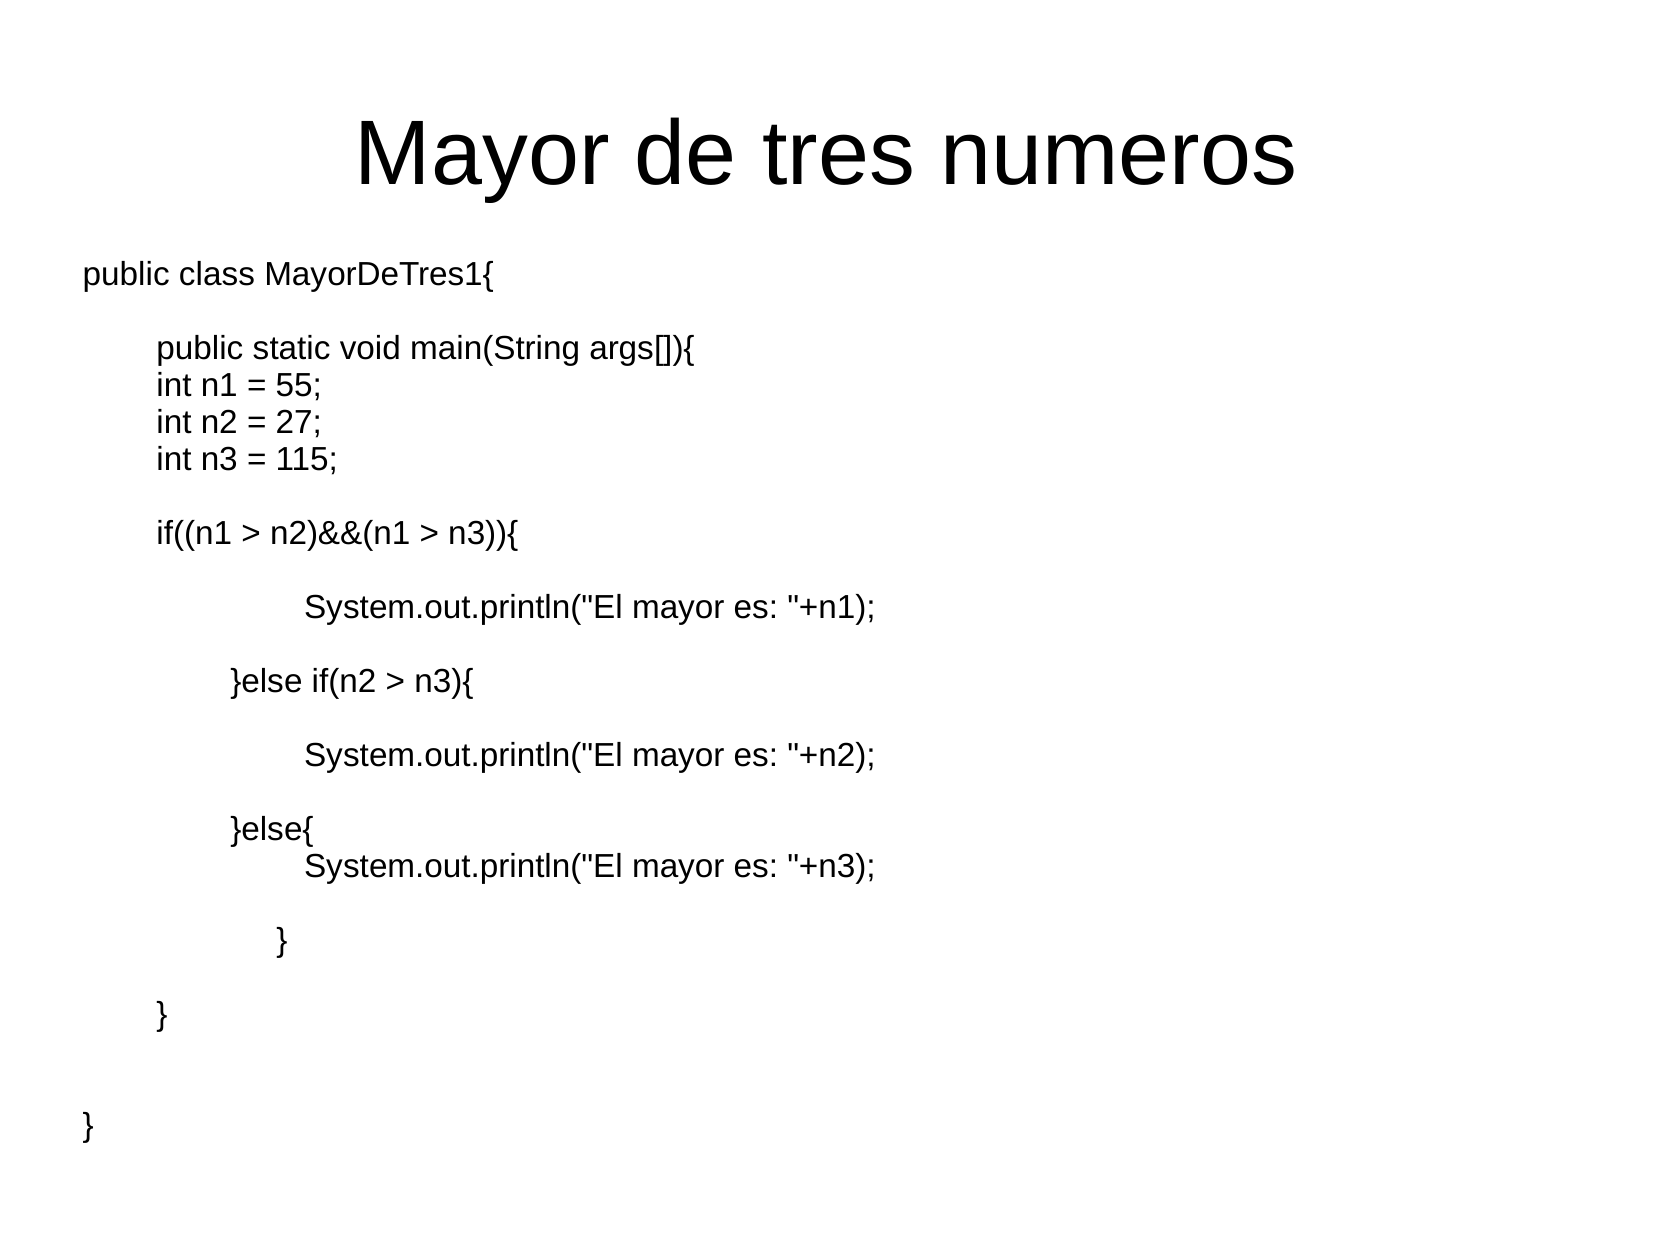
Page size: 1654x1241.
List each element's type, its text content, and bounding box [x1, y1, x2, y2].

title Mayor de tres numeros [82, 49, 1571, 252]
subtitle public class MayorDeTres1{ public static void main(String args[]){ int n1 = 55; int n2 = 27; int n3 = 115; if((n1 > n2)&&(n1 > n3)){ System.out.println("El mayor es: "+n1); }else if(n2 > n3){ System.out.println("El mayor es: "+n2); }else{ System.out.println("El mayor es: "+n3); } } } [82, 252, 1571, 1147]
